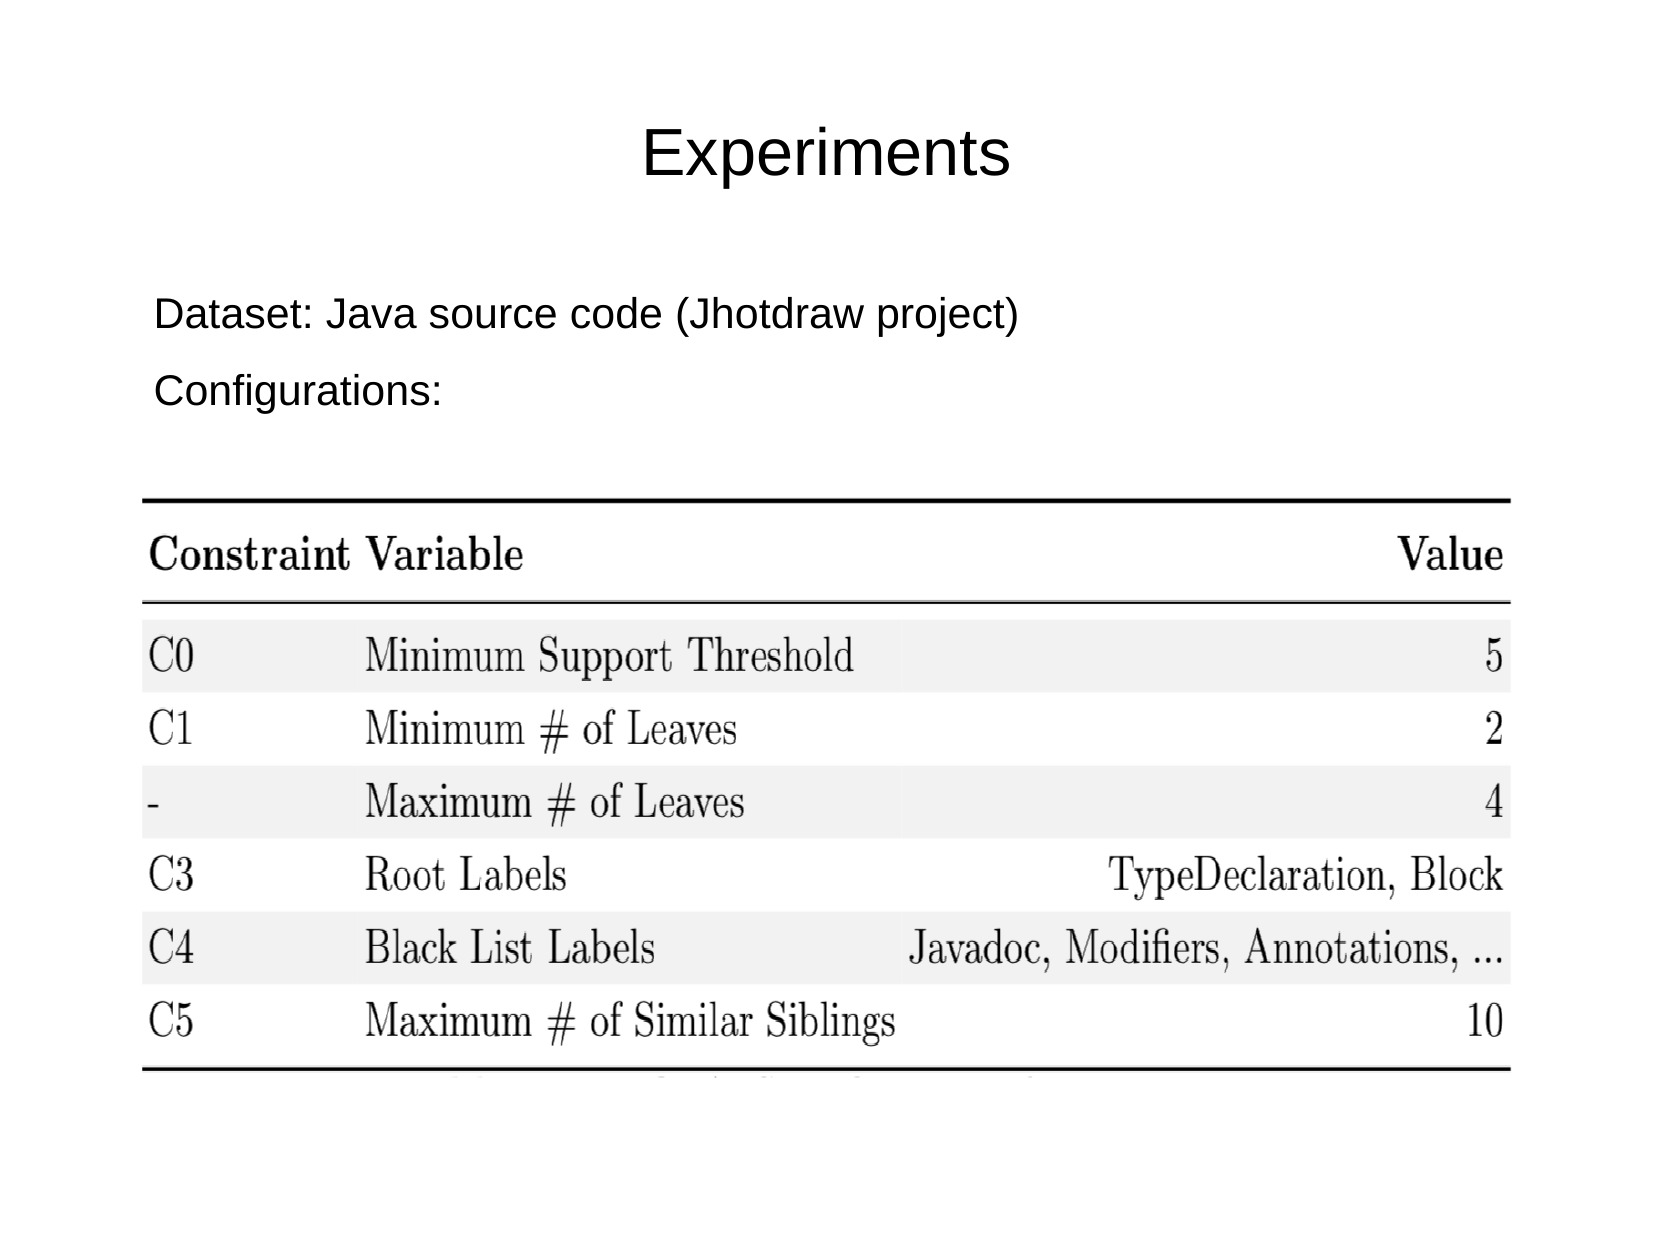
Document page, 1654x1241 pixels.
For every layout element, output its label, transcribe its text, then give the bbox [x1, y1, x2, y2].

picture [132, 484, 1522, 1078]
title Experiments [82, 49, 1571, 257]
list Dataset: Java source code (Jhotdraw project) Configurations: [82, 289, 1571, 1108]
